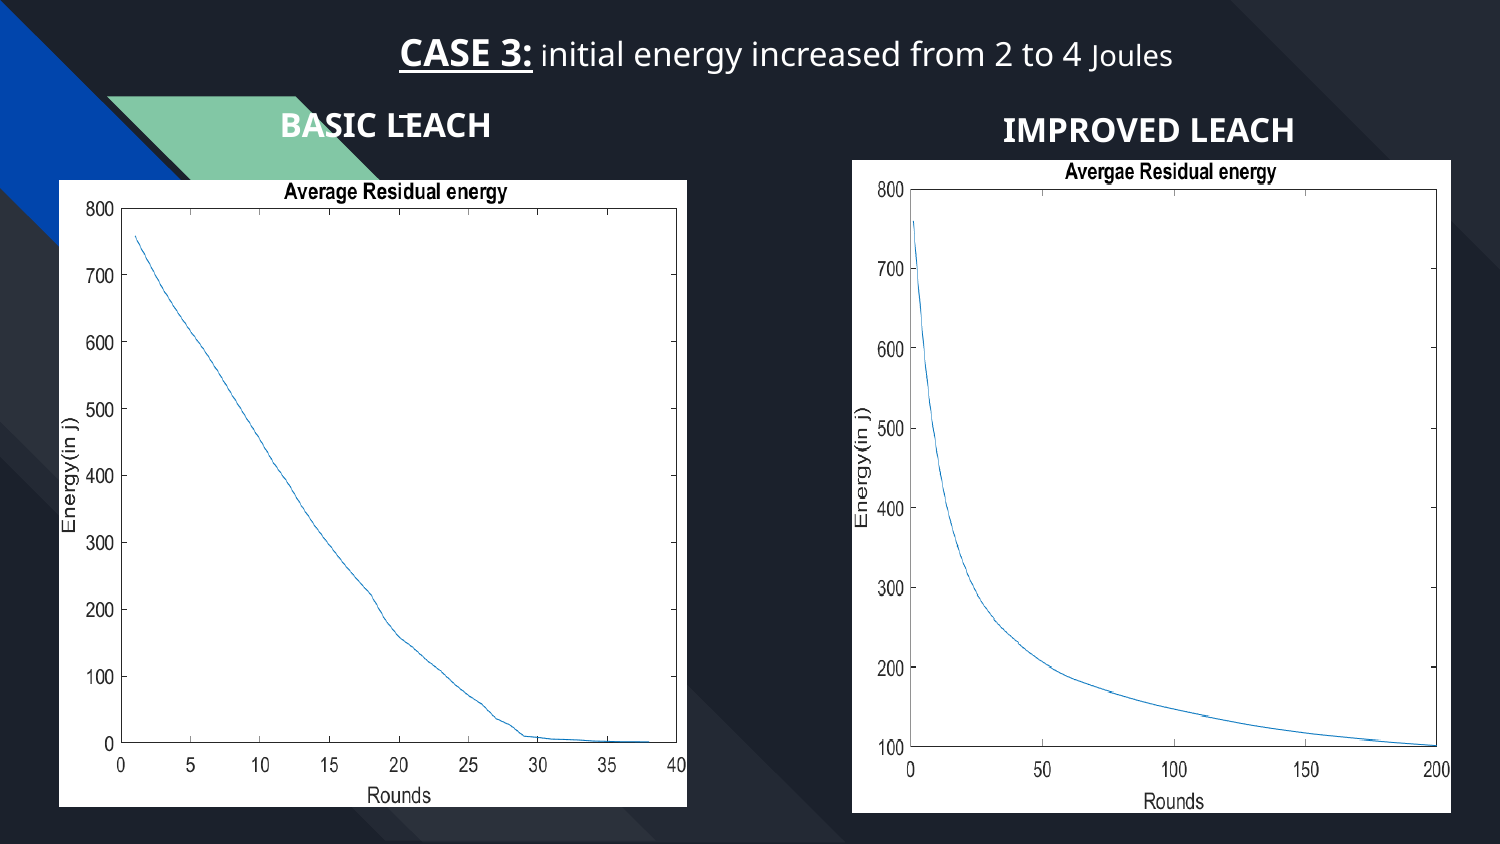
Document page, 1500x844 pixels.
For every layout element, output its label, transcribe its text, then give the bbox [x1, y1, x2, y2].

text_box CASE 3: initial energy increased from 2 to 4 Joules [384, 14, 1404, 81]
picture [852, 160, 1451, 813]
text_box BASIC LEACH [152, 89, 621, 156]
picture [59, 180, 687, 807]
text_box IMPROVED LEACH [910, 93, 1388, 150]
